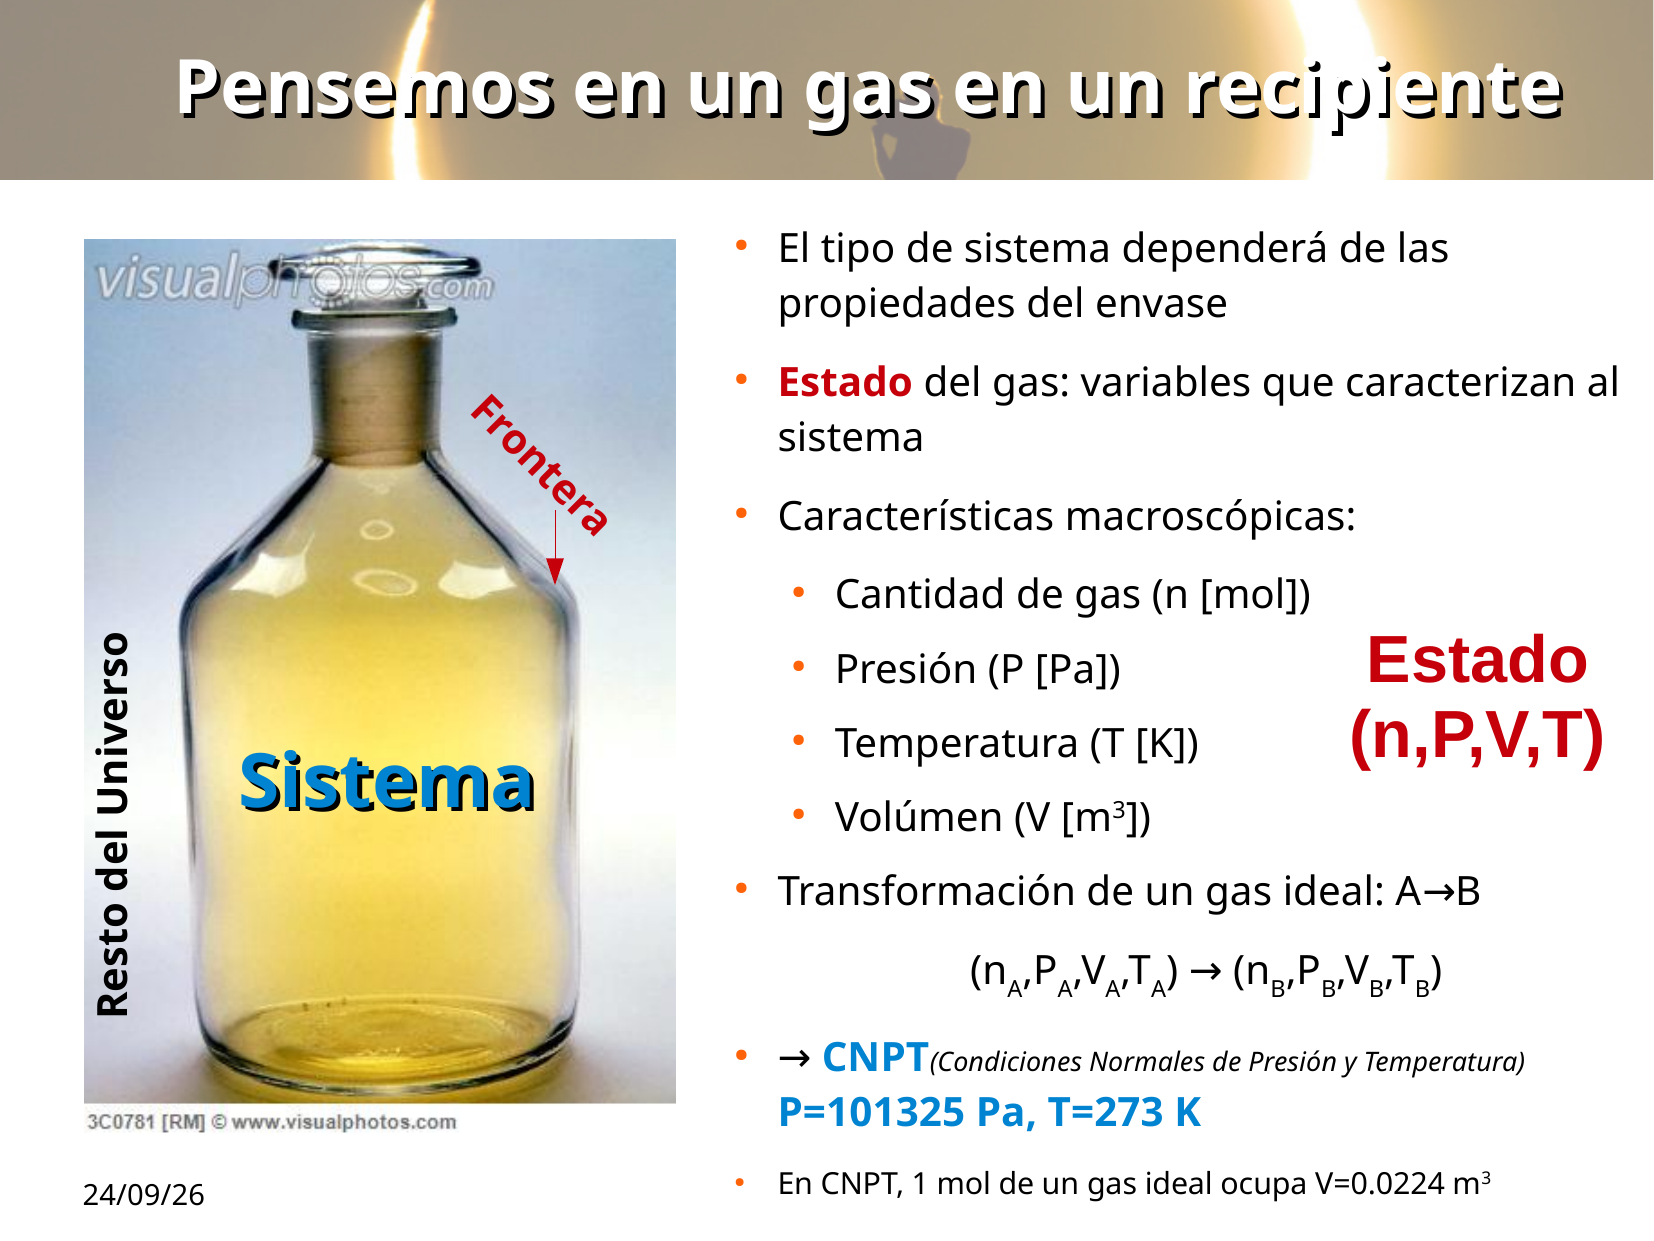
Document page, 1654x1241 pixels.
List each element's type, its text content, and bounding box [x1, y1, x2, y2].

title Pensemos en un gas en un recipiente [75, 19, 1564, 151]
picture [84, 239, 676, 1141]
text_box [510, 1170, 1654, 1241]
picture [0, 0, 1654, 180]
list El tipo de sistema dependerá de las propiedades del envase Estado del gas: variables que caracterizan al sistema Características macroscópicas: Cantidad de gas (n [mol]) Presión (P [Pa]) Temperatura (T [K]) Volúmen (V [m3]) Transformación de un gas ideal: A→B (nA,PA,VA,TA) → (nB,PB,VB,TB) → CNPT(Condiciones Normales de Presión y Temperatura) P=101325 Pa, T=273 K En CNPT, 1 mol de un gas ideal ocupa V=0.0224 m3 [720, 219, 1636, 1216]
text_box Frontera [450, 365, 640, 556]
text_box Sistema [223, 720, 541, 823]
text_box Resto del Universo [75, 629, 139, 1035]
